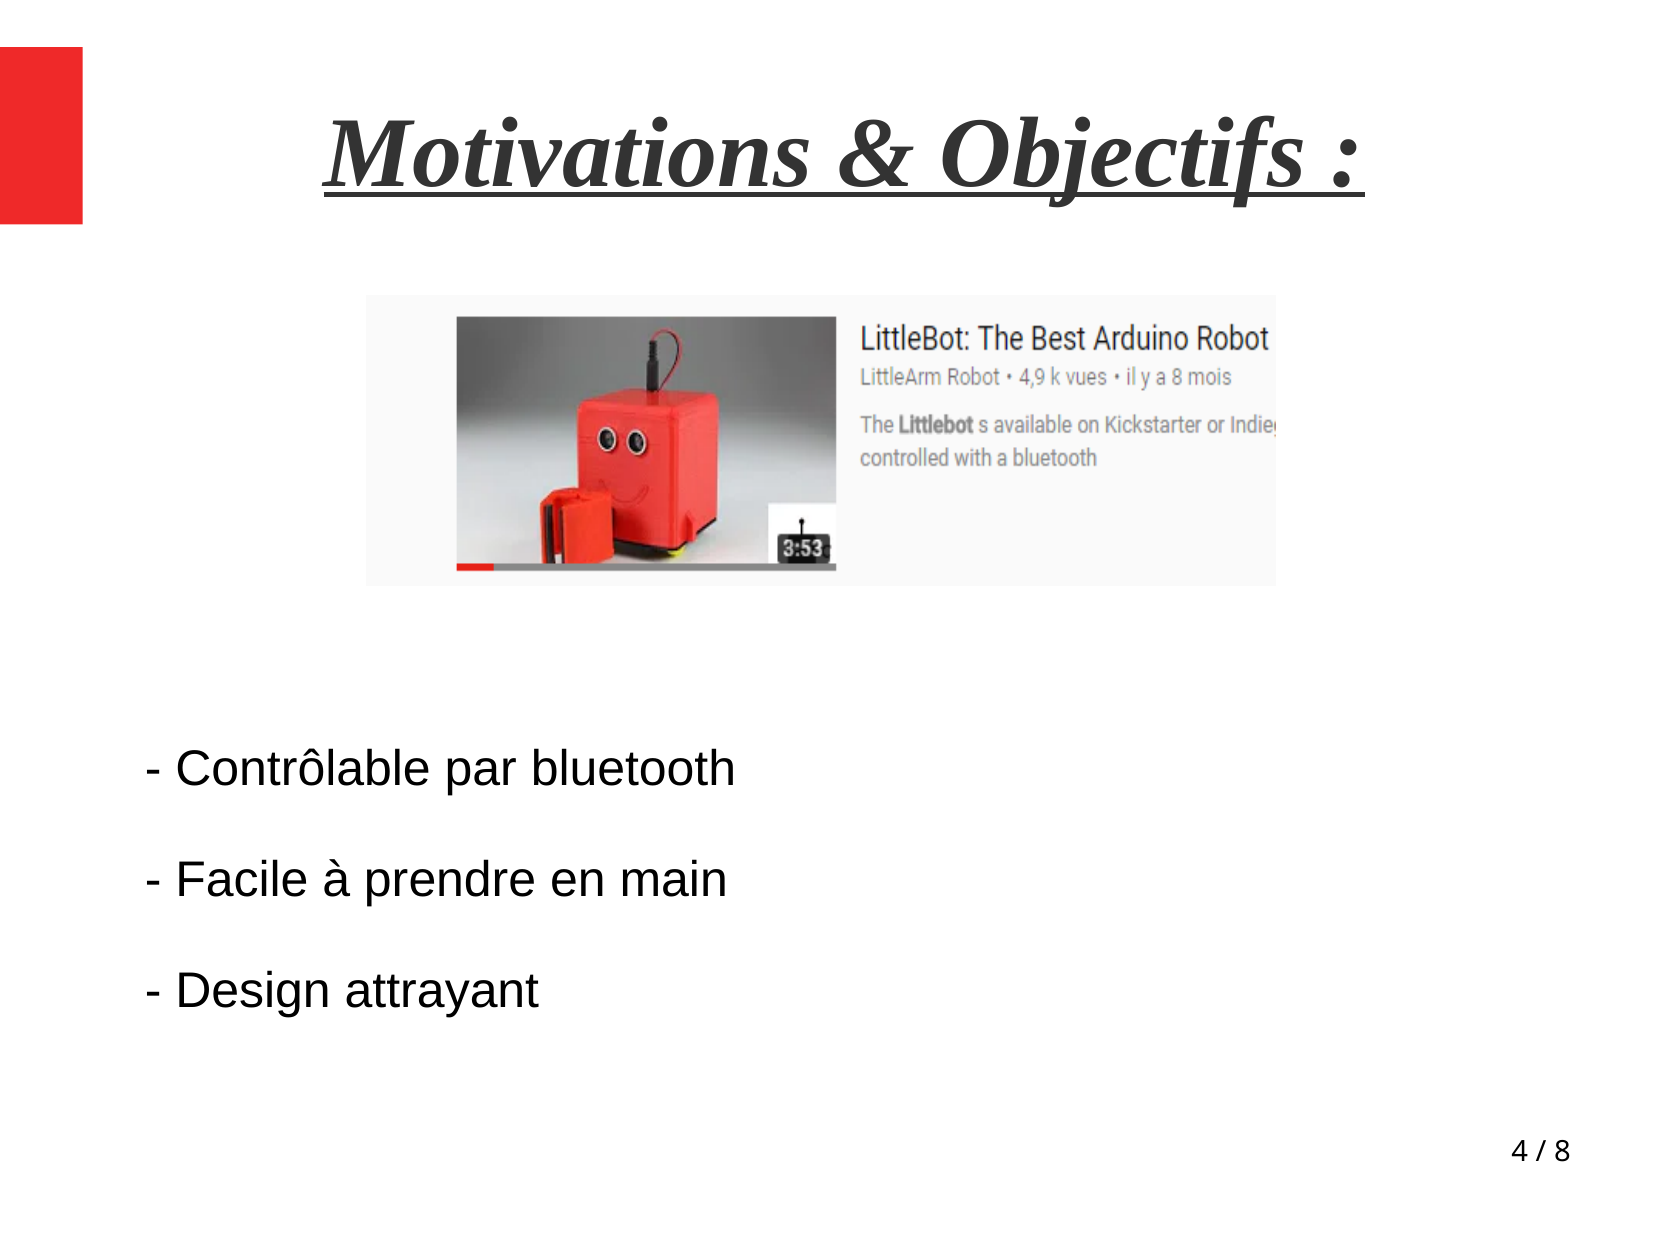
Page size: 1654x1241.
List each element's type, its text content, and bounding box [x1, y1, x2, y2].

title Motivations & Objectifs : [118, 49, 1571, 257]
picture [366, 295, 1276, 587]
text_box - Contrôlable par bluetooth - Facile à prendre en main - Design attrayant [129, 732, 780, 1026]
